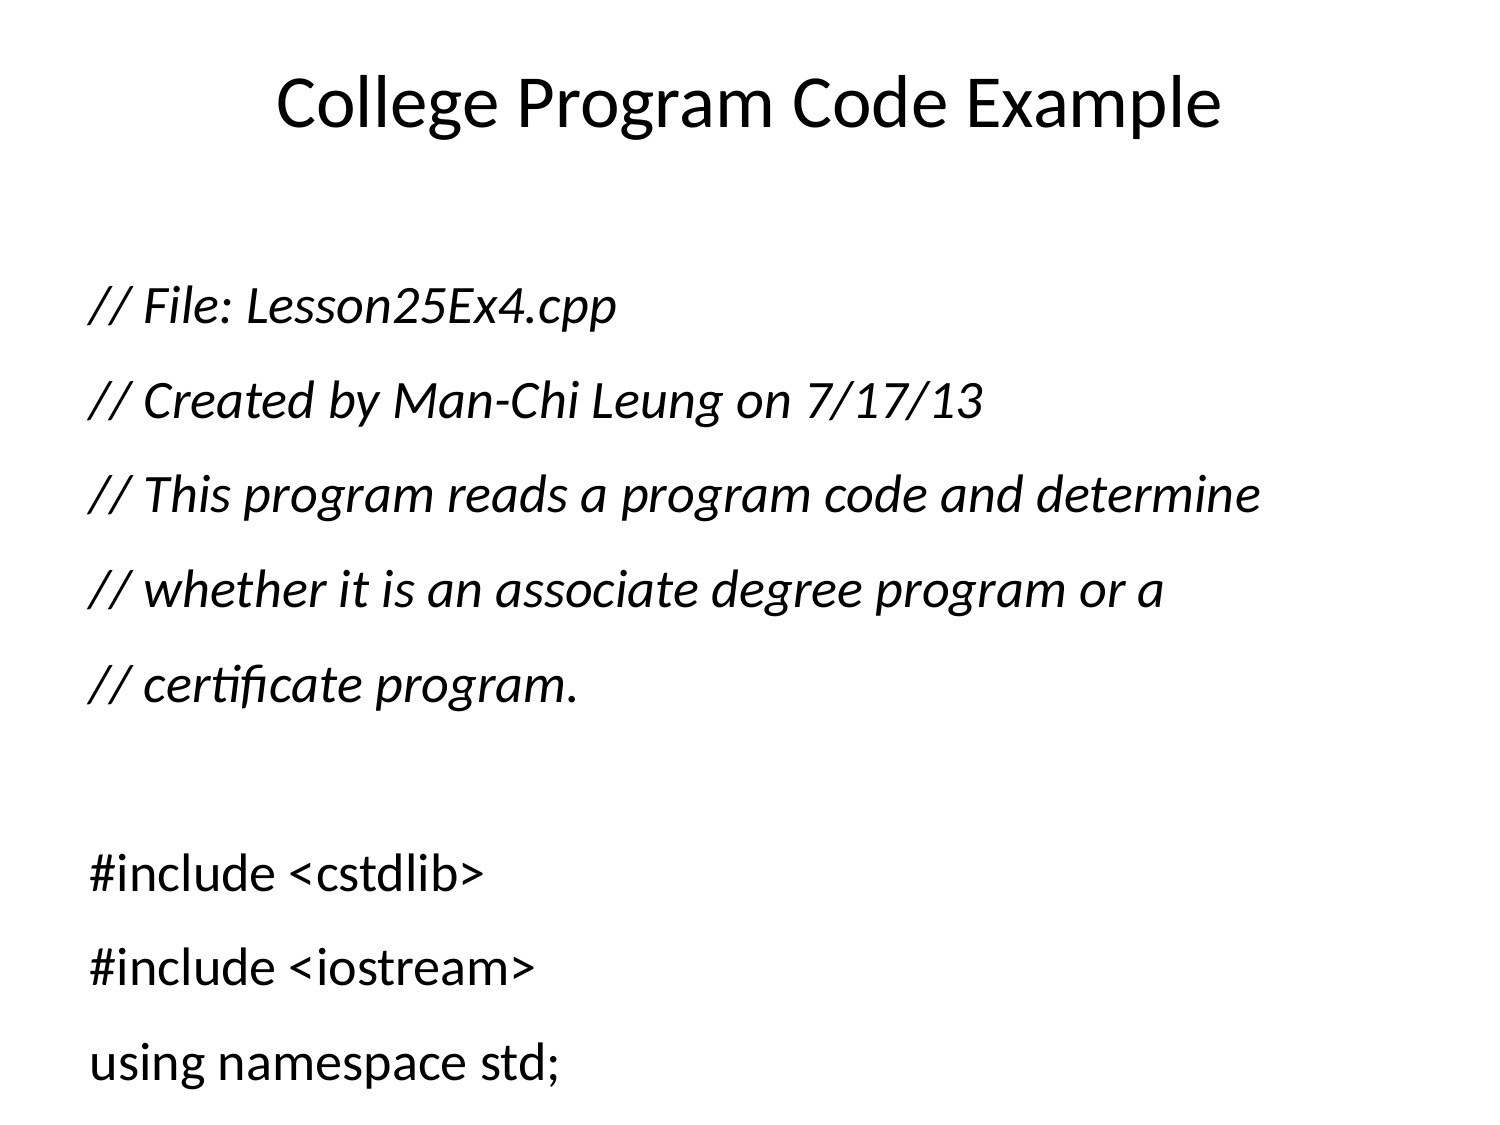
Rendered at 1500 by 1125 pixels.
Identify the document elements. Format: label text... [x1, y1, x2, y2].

title College Program Code Example [75, 45, 1425, 233]
list // File: Lesson25Ex4.cpp // Created by Man-Chi Leung on 7/17/13 // This program reads a program code and determine // whether it is an associate degree program or a // certificate program. #include <cstdlib> #include <iostream> using namespace std; [75, 262, 1425, 1005]
